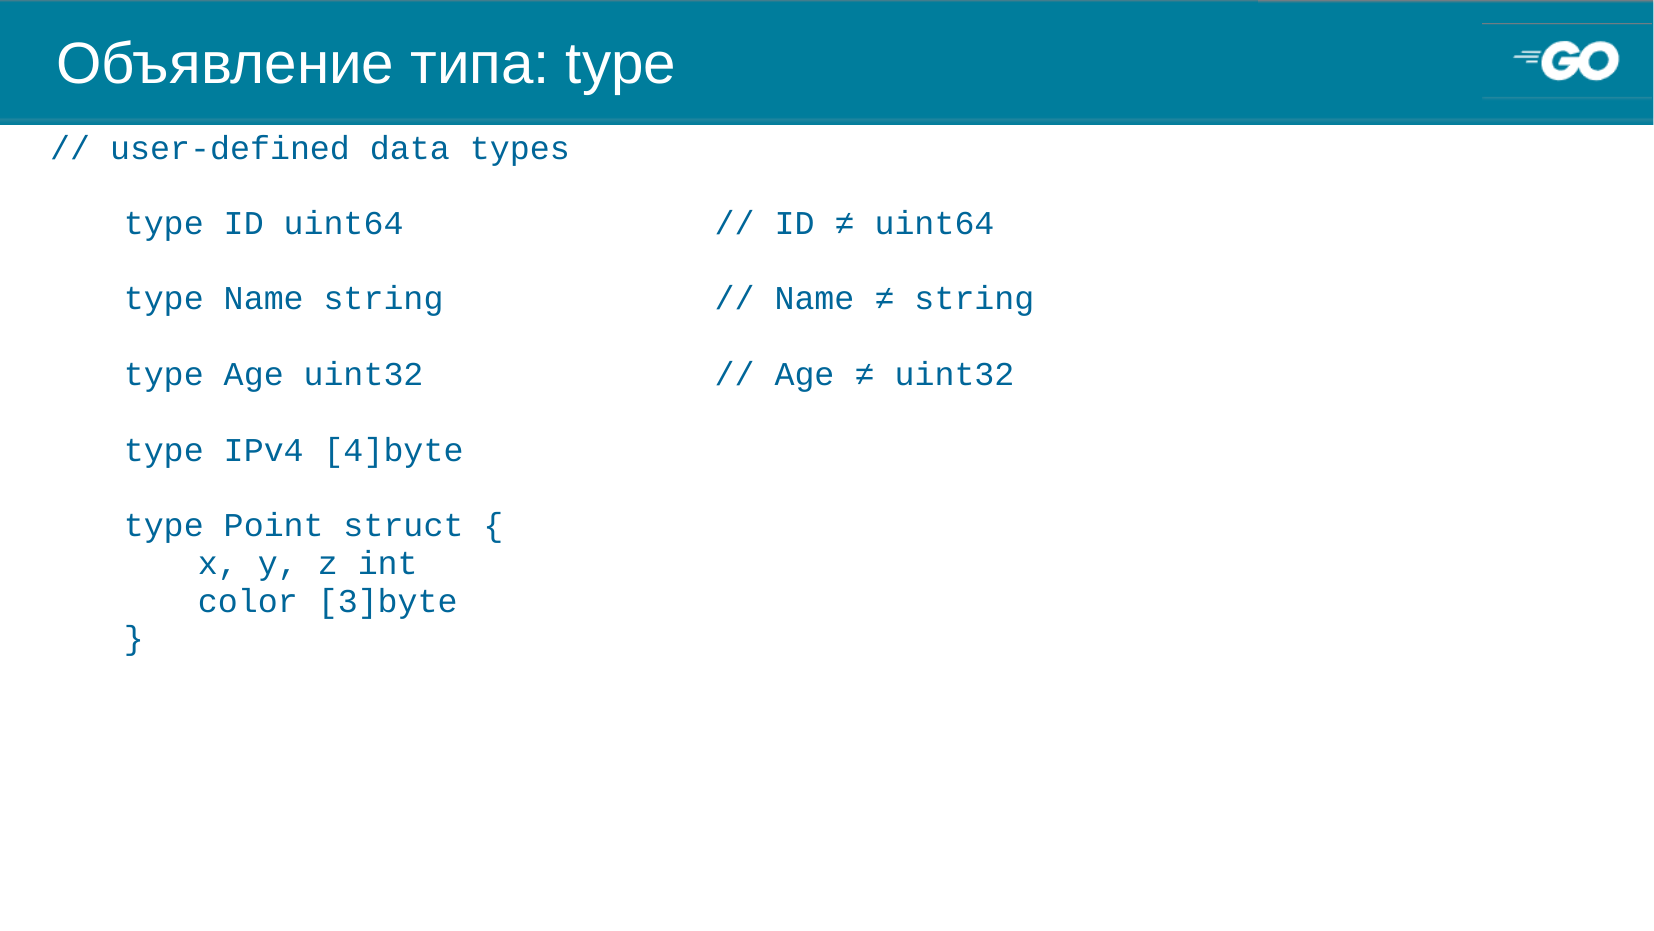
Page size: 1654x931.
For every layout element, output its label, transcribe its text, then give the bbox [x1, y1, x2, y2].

picture [1542, 41, 1619, 81]
text_box // user-defined data types type ID uint64 // ID ≠ uint64 type Name string // Name ≠ string type Age uint32 // Age ≠ uint32 type IPv4 [4]byte type Point struct { x, y, z int color [3]byte } [35, 124, 1619, 898]
text_box Объявление типа: type [41, 23, 1495, 104]
